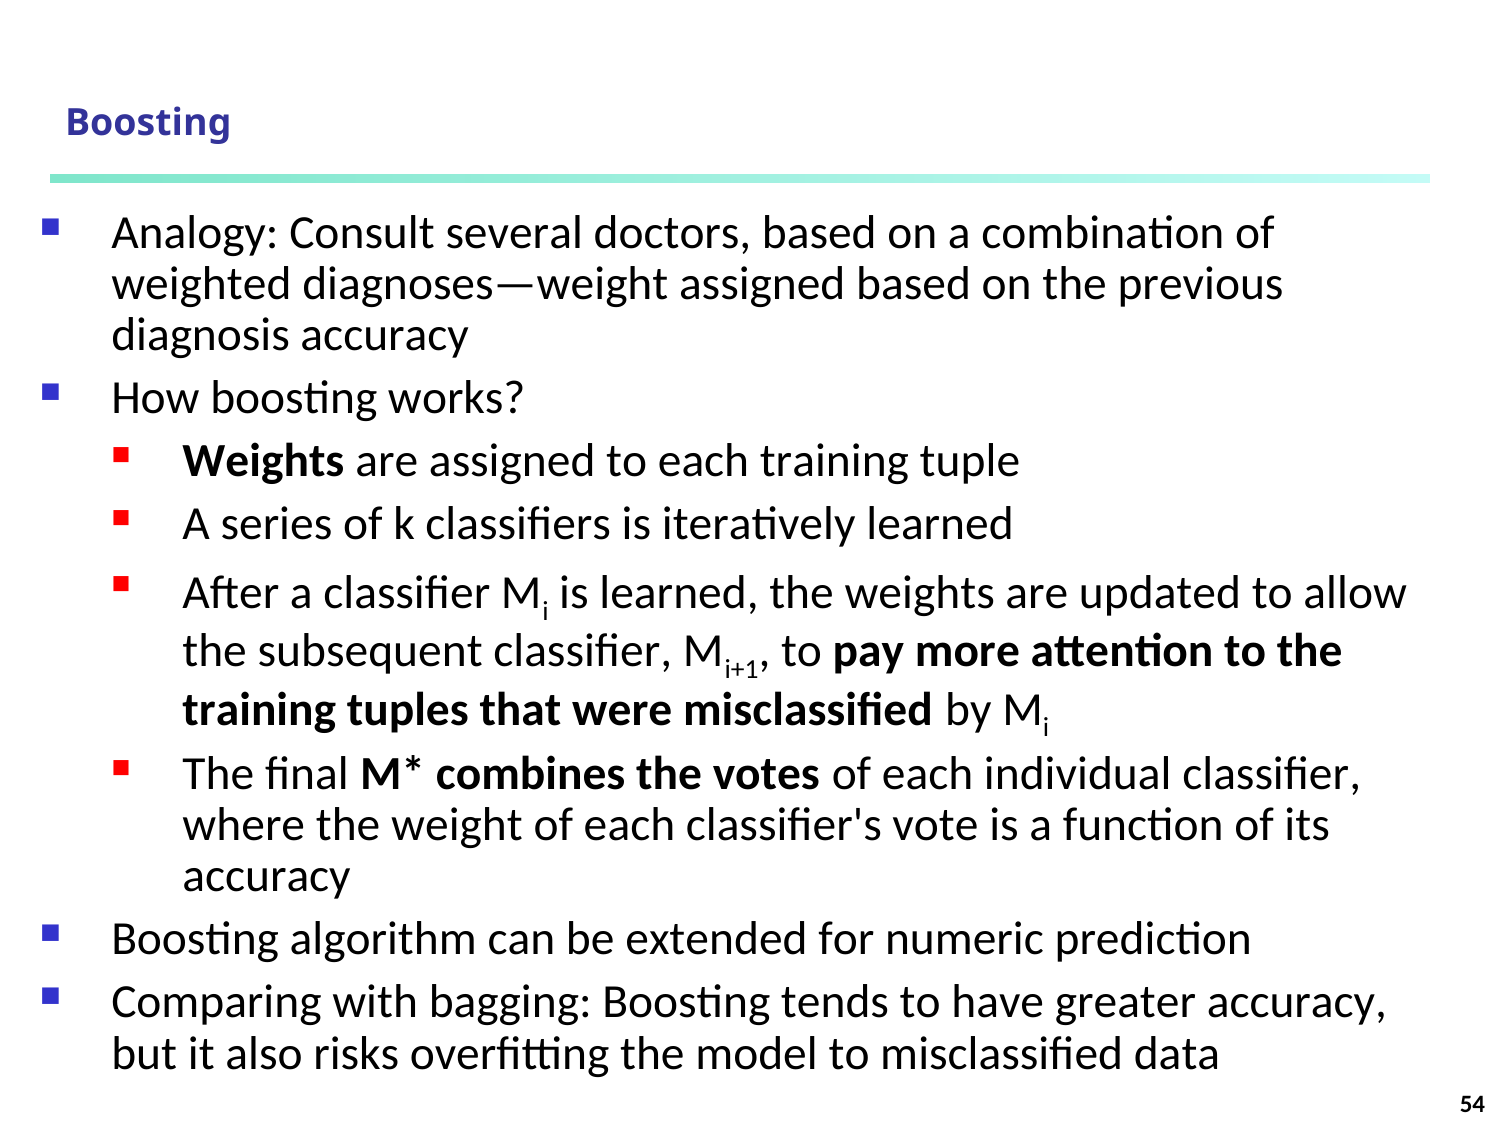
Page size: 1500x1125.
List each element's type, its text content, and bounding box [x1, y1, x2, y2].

text_box <number> [1187, 1062, 1500, 1125]
title Boosting [49, 62, 1438, 150]
list Analogy: Consult several doctors, based on a combination of weighted diagnoses—weight assigned based on the previous diagnosis accuracy How boosting works? Weights are assigned to each training tuple A series of k classifiers is iteratively learned After a classifier Mi is learned, the weights are updated to allow the subsequent classifier, Mi+1, to pay more attention to the training tuples that were misclassified by Mi The final M* combines the votes of each individual classifier, where the weight of each classifier's vote is a function of its accuracy Boosting algorithm can be extended for numeric prediction Comparing with bagging: Boosting tends to have greater accuracy, but it also risks overfitting the model to misclassified data [24, 200, 1476, 1101]
